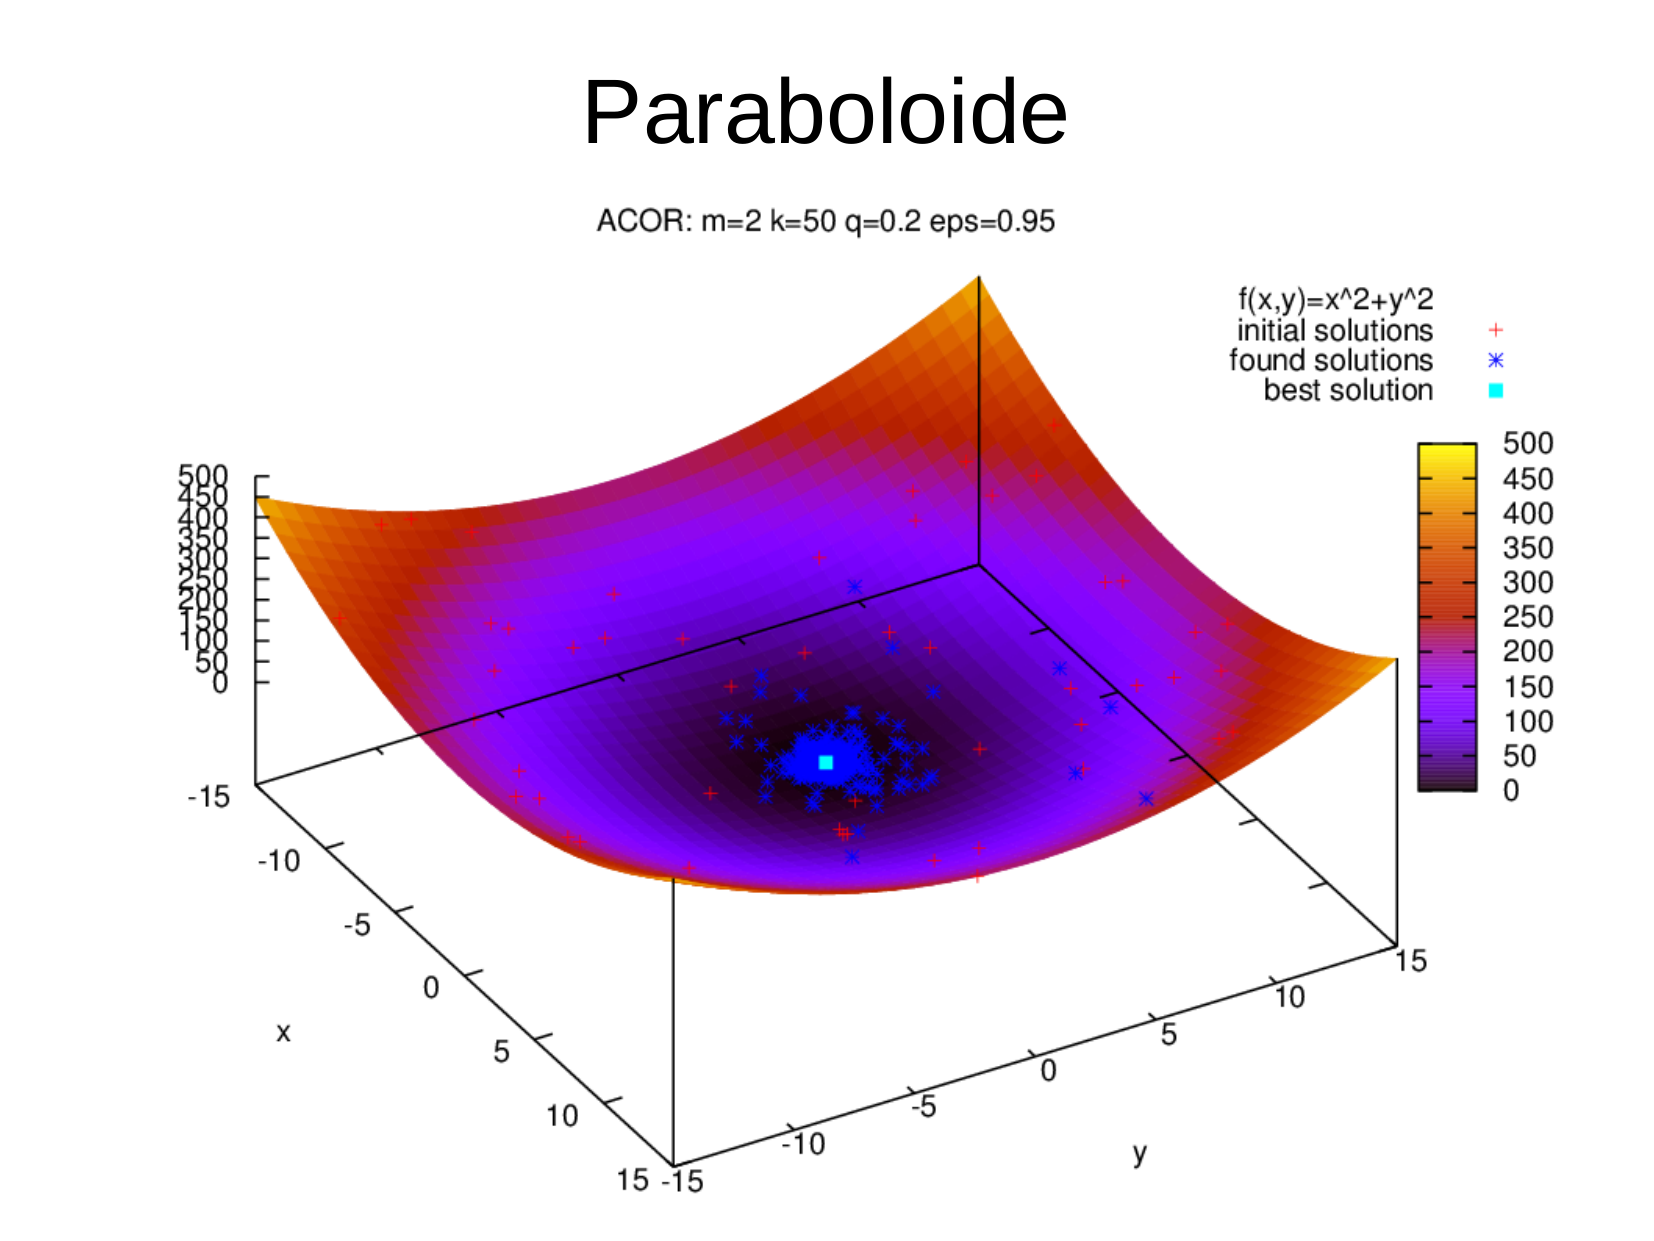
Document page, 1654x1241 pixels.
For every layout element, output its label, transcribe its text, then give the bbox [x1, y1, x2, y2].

picture [45, 164, 1608, 1241]
title Paraboloide [82, 8, 1571, 164]
